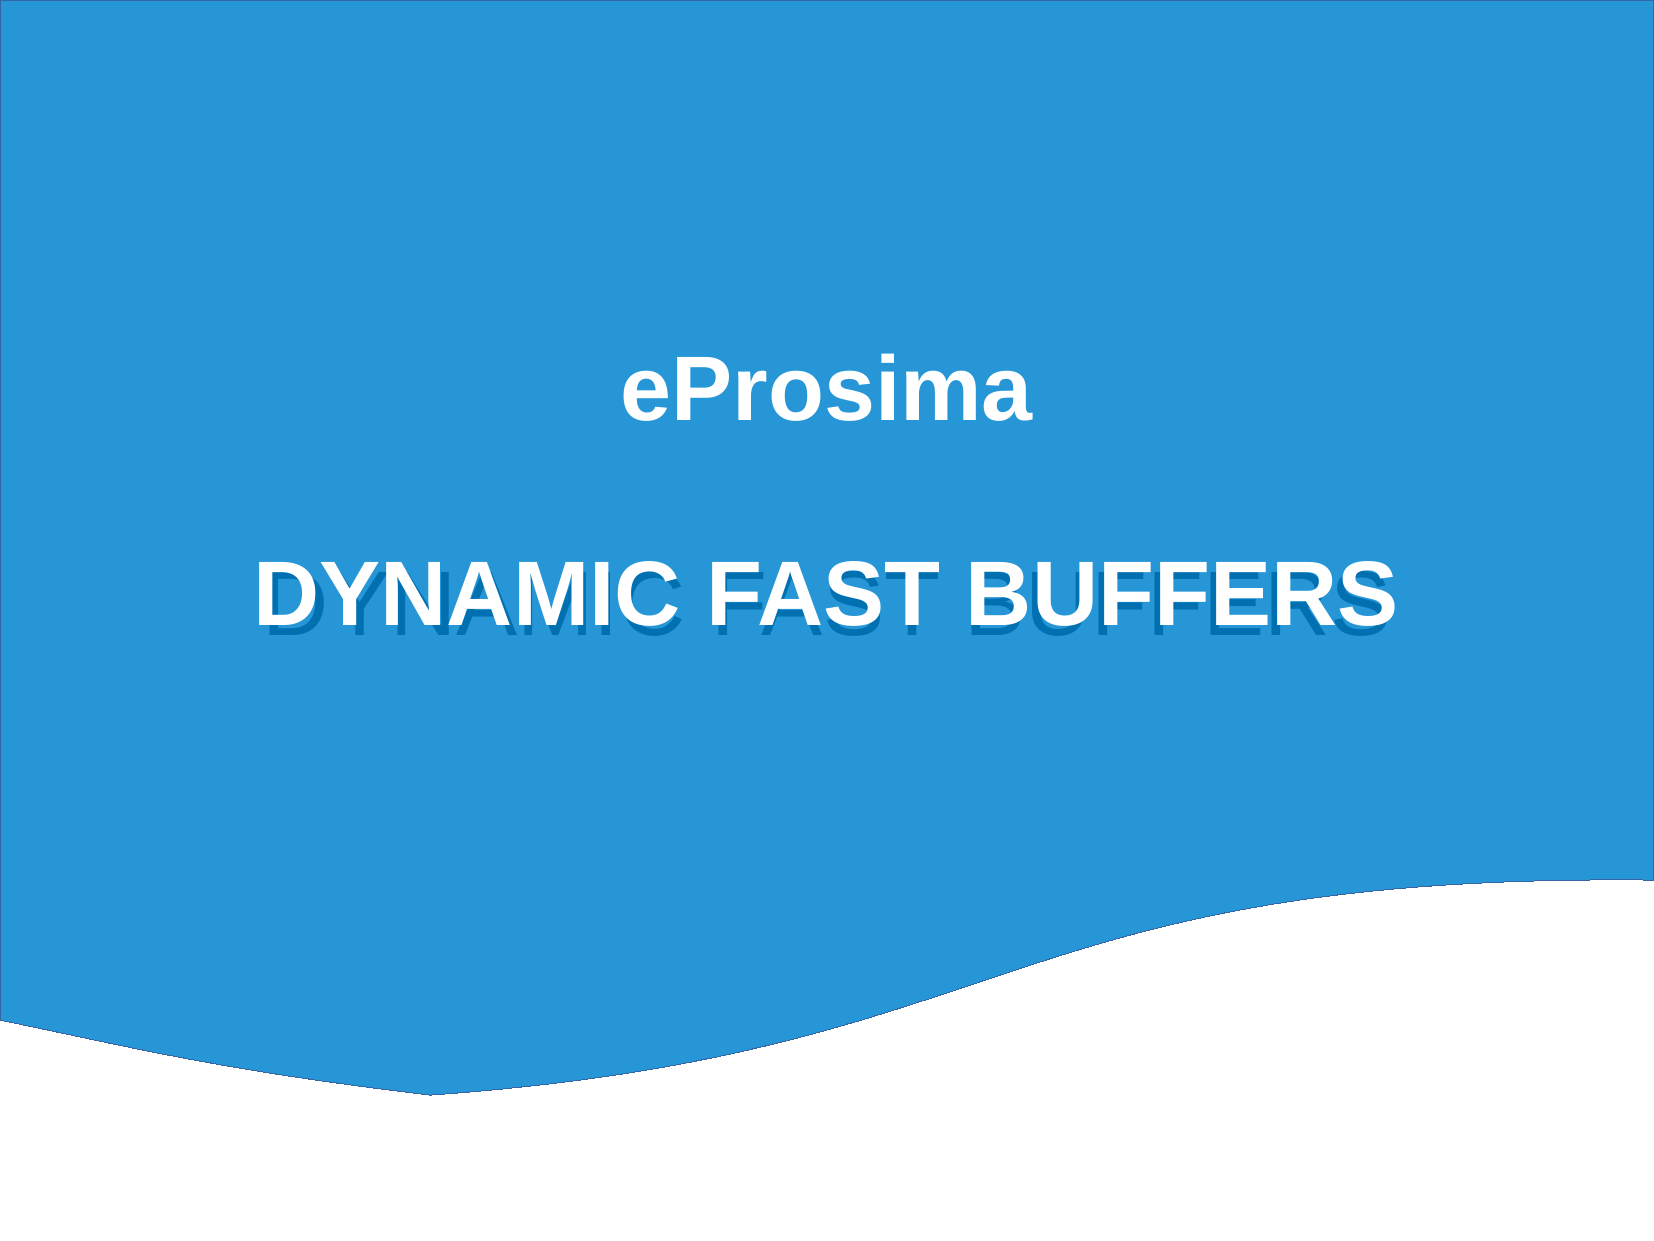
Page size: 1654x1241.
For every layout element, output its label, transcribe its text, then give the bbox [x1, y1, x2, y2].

text_box eProsima DYNAMIC FAST BUFFERS [0, 0, 1654, 1096]
